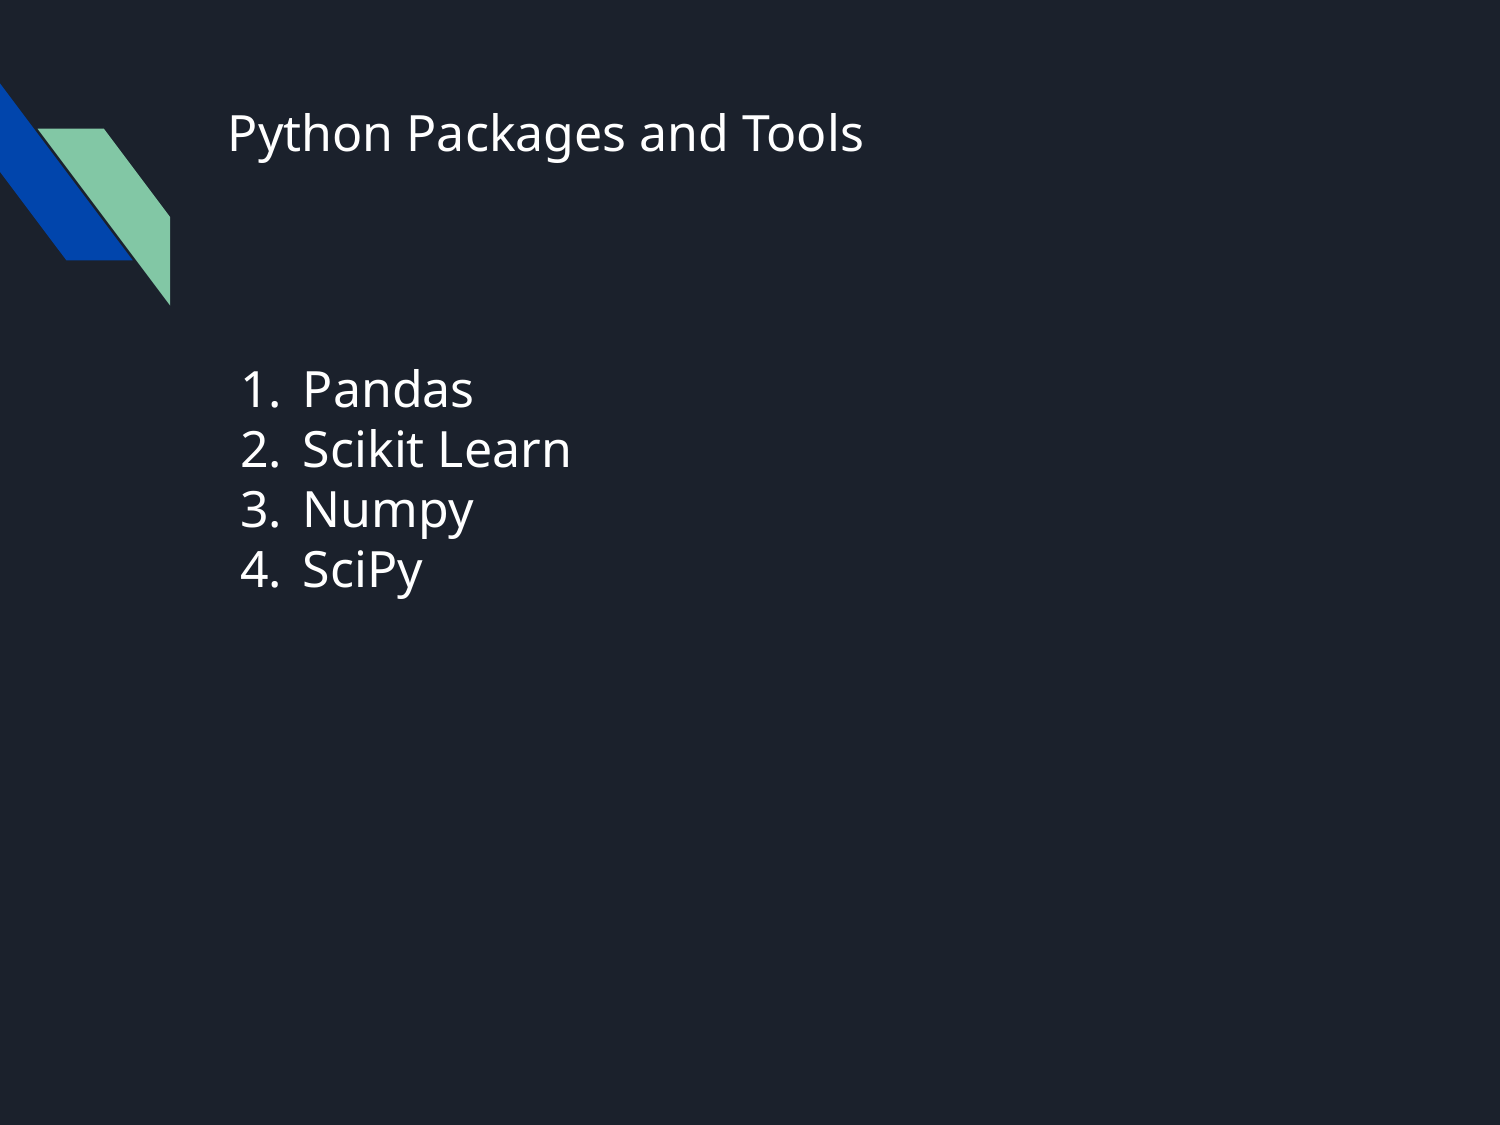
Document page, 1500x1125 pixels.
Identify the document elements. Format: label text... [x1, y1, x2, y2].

title Python Packages and Tools [212, 86, 1368, 287]
list Pandas Scikit Learn Numpy SciPy [212, 342, 1368, 980]
